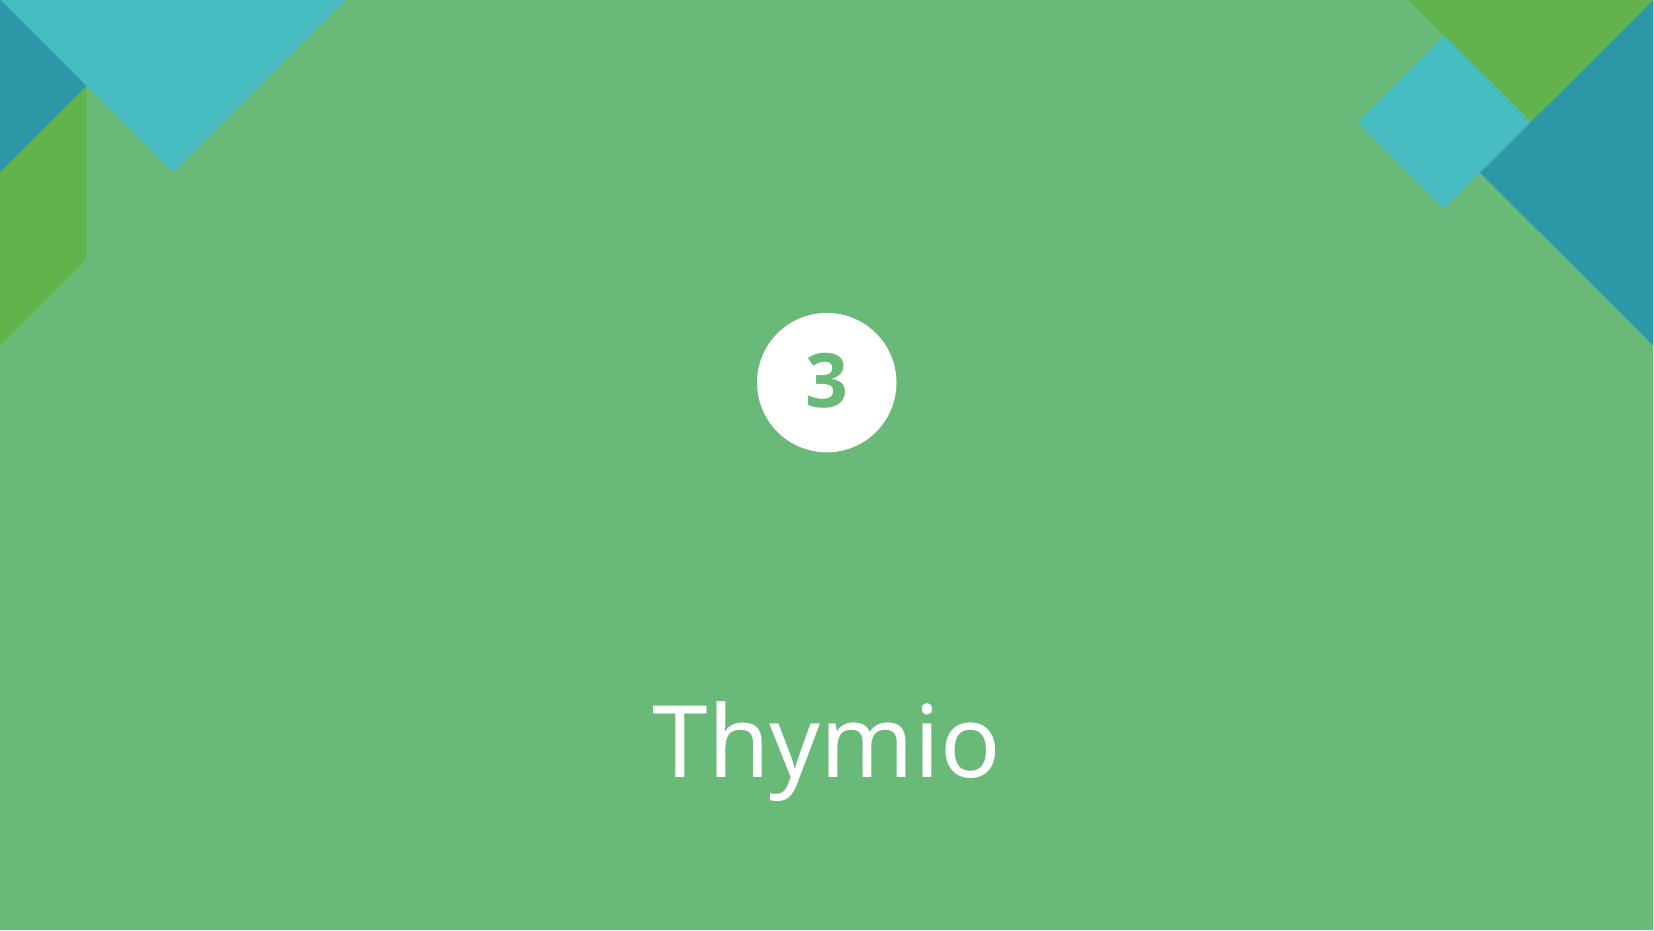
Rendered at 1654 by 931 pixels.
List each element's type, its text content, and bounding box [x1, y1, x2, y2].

text_box [886, 345, 897, 420]
text_box [784, 312, 869, 327]
text_box [773, 427, 881, 453]
title Thymio [59, 672, 1595, 805]
text_box 3 [767, 327, 886, 427]
text_box [757, 346, 767, 419]
